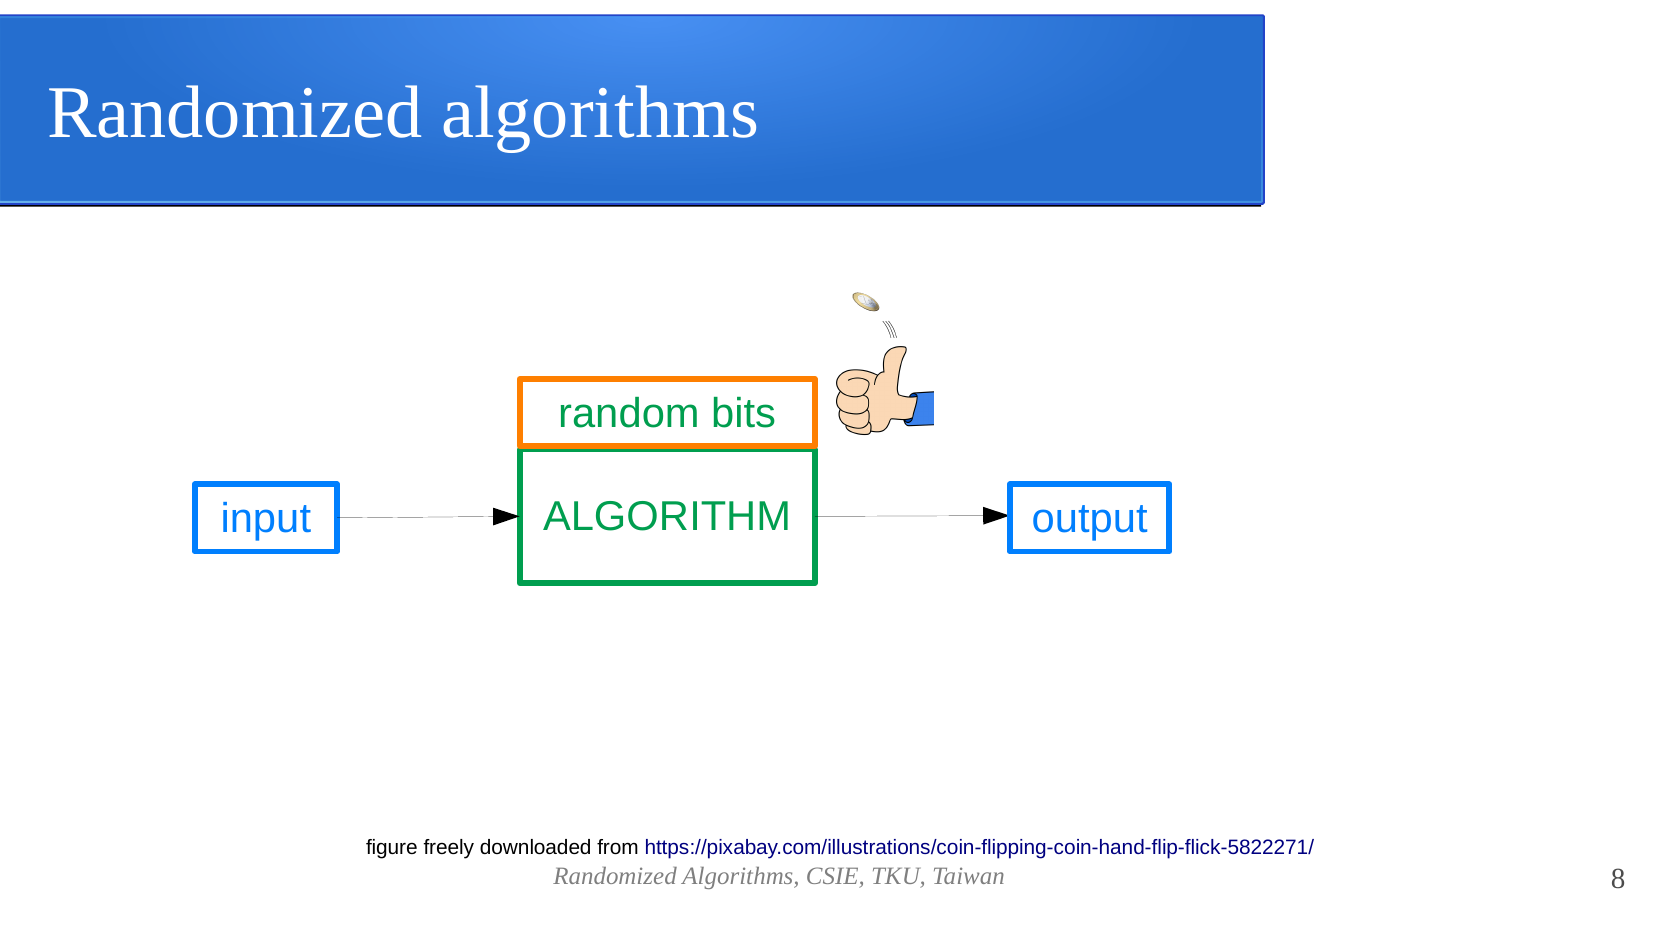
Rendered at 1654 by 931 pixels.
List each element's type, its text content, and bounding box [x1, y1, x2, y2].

text_box output [1009, 484, 1170, 552]
picture [836, 286, 934, 438]
text_box random bits [519, 379, 815, 447]
text_box figure freely downloaded from https://pixabay.com/illustrations/coin-flipping-coin-hand-flip-flick-5822271/ [351, 828, 1405, 890]
text_box ALGORITHM [519, 449, 815, 584]
title Randomized algorithms [47, 35, 1199, 189]
text_box input [194, 484, 338, 552]
